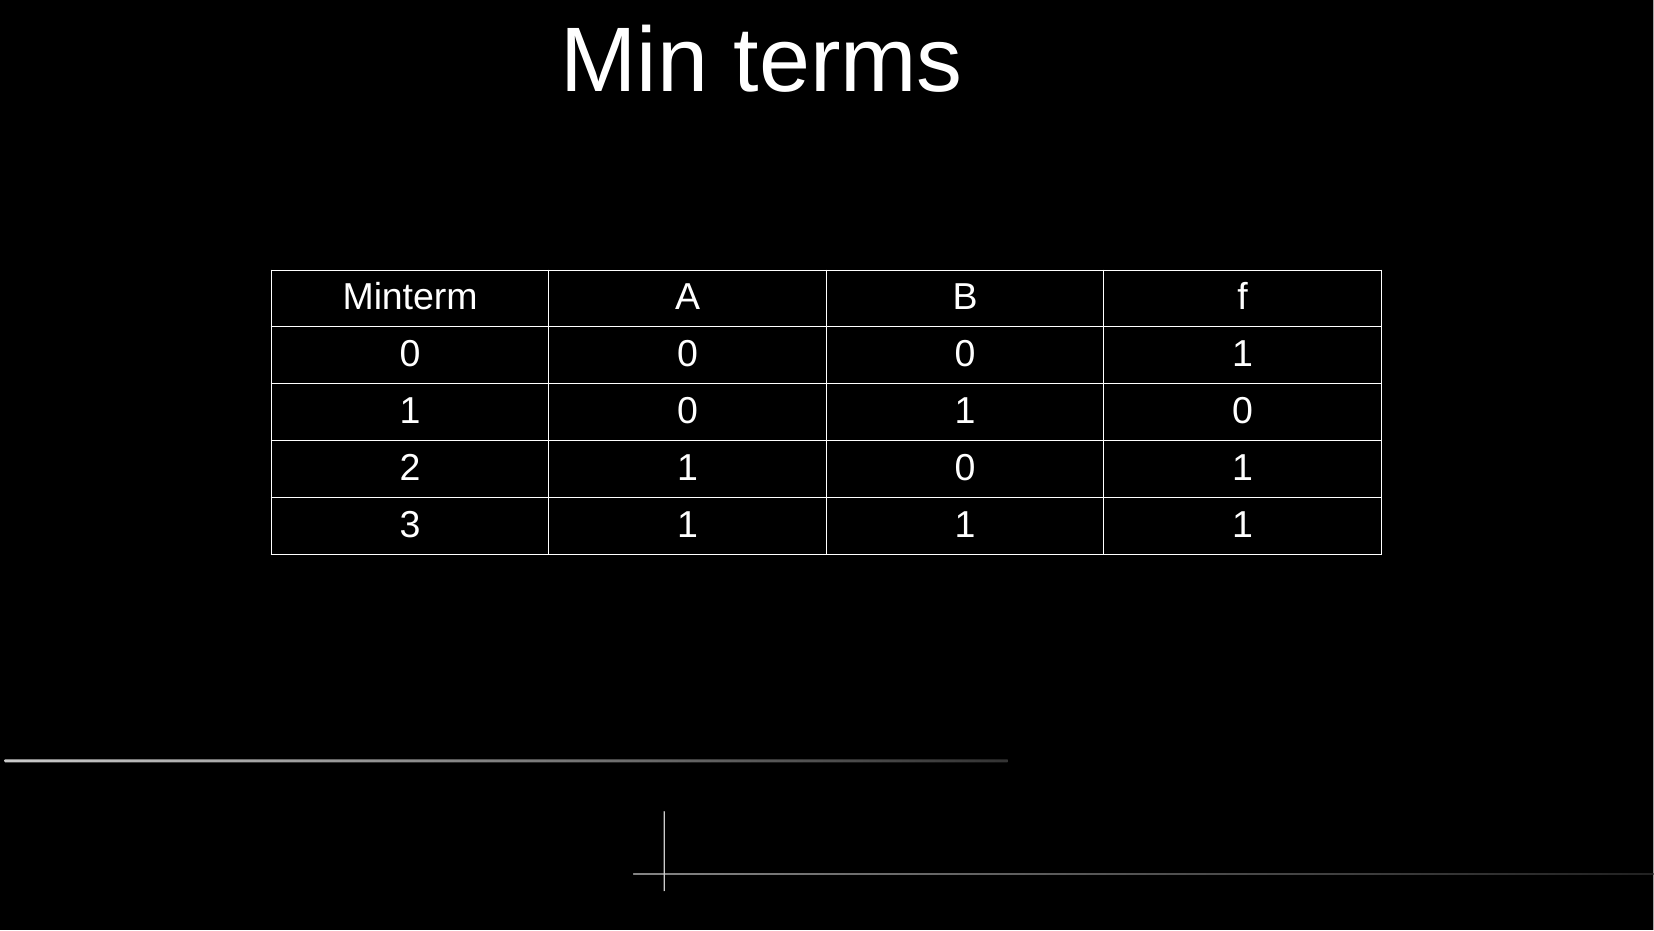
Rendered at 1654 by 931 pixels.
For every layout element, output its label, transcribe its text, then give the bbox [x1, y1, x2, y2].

table_cell 0 [549, 384, 826, 440]
table_cell 2 [272, 441, 548, 497]
table_cell 0 [549, 327, 826, 383]
table_cell 1 [272, 384, 548, 440]
table_header A [549, 271, 826, 326]
table_cell 0 [272, 327, 548, 383]
table_header f [1104, 271, 1381, 326]
table_header B [827, 271, 1103, 326]
table_cell 3 [272, 498, 548, 554]
table_cell 0 [1104, 384, 1381, 440]
table_header Minterm [272, 271, 548, 326]
table_cell 1 [827, 384, 1103, 440]
table_cell 1 [549, 498, 826, 554]
title Min terms [23, 5, 1501, 114]
table_cell 1 [1104, 327, 1381, 383]
table_cell 1 [827, 498, 1103, 554]
table_cell 0 [827, 441, 1103, 497]
table_cell 0 [827, 327, 1103, 383]
table_cell 1 [1104, 498, 1381, 554]
table_cell 1 [549, 441, 826, 497]
table_cell 1 [1104, 441, 1381, 497]
